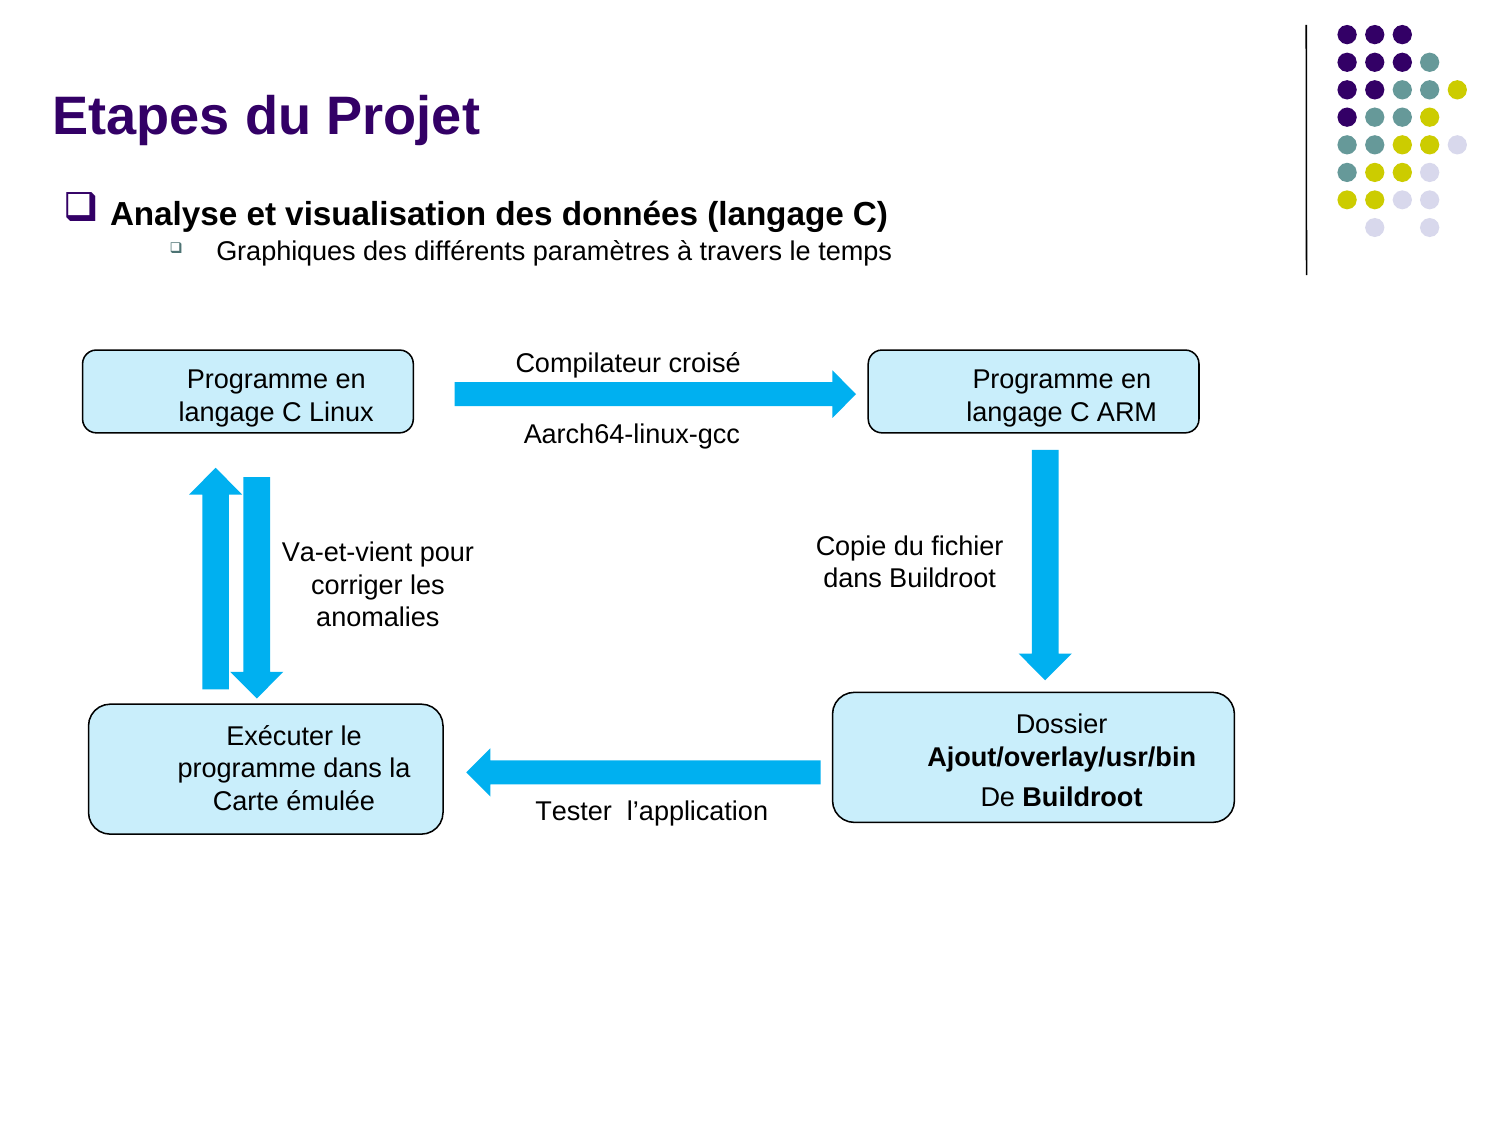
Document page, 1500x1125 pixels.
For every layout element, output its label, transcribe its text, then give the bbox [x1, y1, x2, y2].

text_box [1018, 449, 1072, 681]
text_box Compilateur croisé [466, 337, 798, 382]
text_box Tester l’application [490, 786, 821, 835]
text_box Programme en langage C Linux [82, 350, 414, 433]
text_box Analyse et visualisation des données (langage C) Graphiques des différents paramètres à travers le temps [41, 184, 1301, 303]
text_box Dossier Ajout/overlay/usr/bin De Buildroot [832, 692, 1235, 823]
text_box Etapes du Projet [37, 54, 1301, 154]
text_box Va-et-vient pour corriger les anomalies [253, 527, 502, 640]
text_box Programme en langage C ARM [868, 350, 1199, 433]
text_box [454, 370, 857, 418]
text_box Copie du fichier dans Buildroot [785, 520, 1034, 601]
text_box [466, 748, 821, 797]
text_box [189, 467, 284, 699]
text_box Exécuter le programme dans la Carte émulée [88, 704, 444, 835]
text_box Aarch64-linux-gcc [466, 408, 798, 457]
